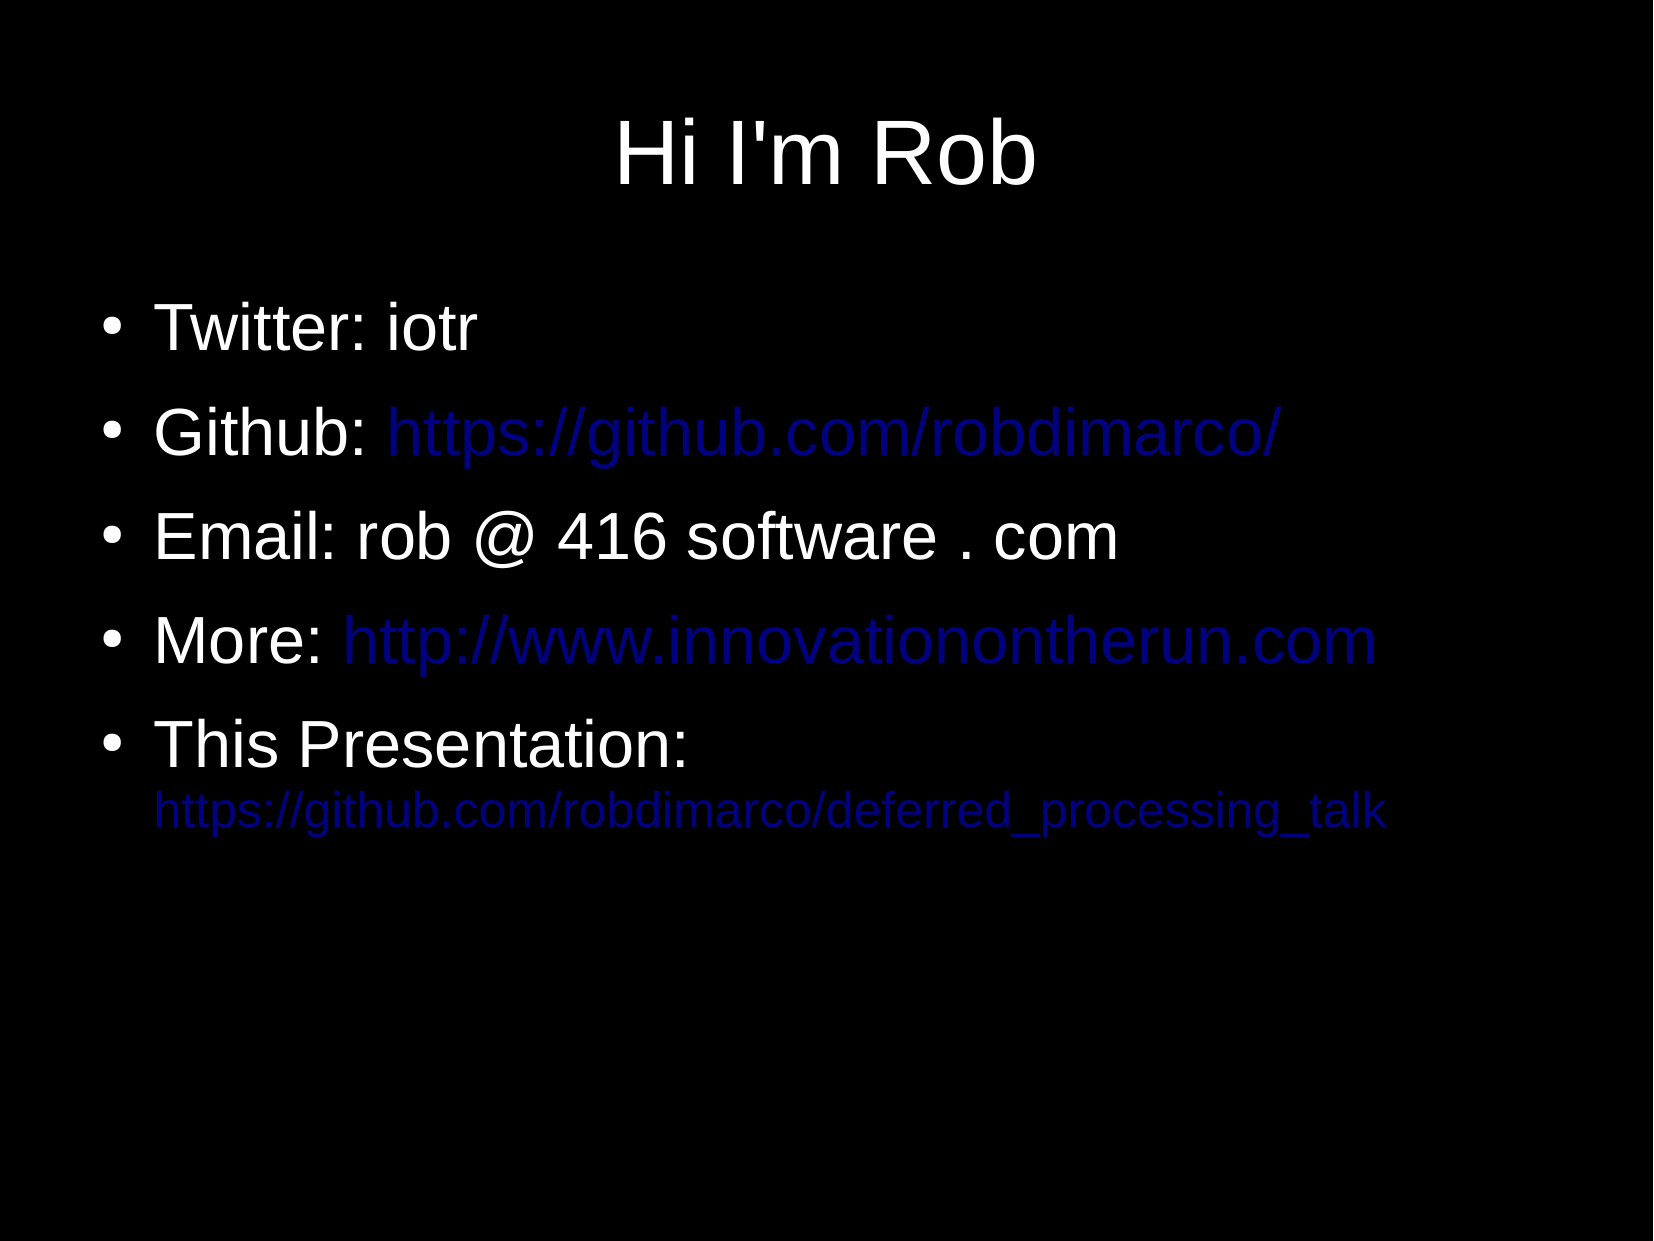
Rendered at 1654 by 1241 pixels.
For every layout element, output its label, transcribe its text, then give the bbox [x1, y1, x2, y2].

list Twitter: iotr Github: https://github.com/robdimarco/ Email: rob @ 416 software . com More: http://www.innovationontherun.com This Presentation: https://github.com/robdimarco/deferred_processing_talk [82, 290, 1571, 1109]
title Hi I'm Rob [82, 49, 1571, 257]
